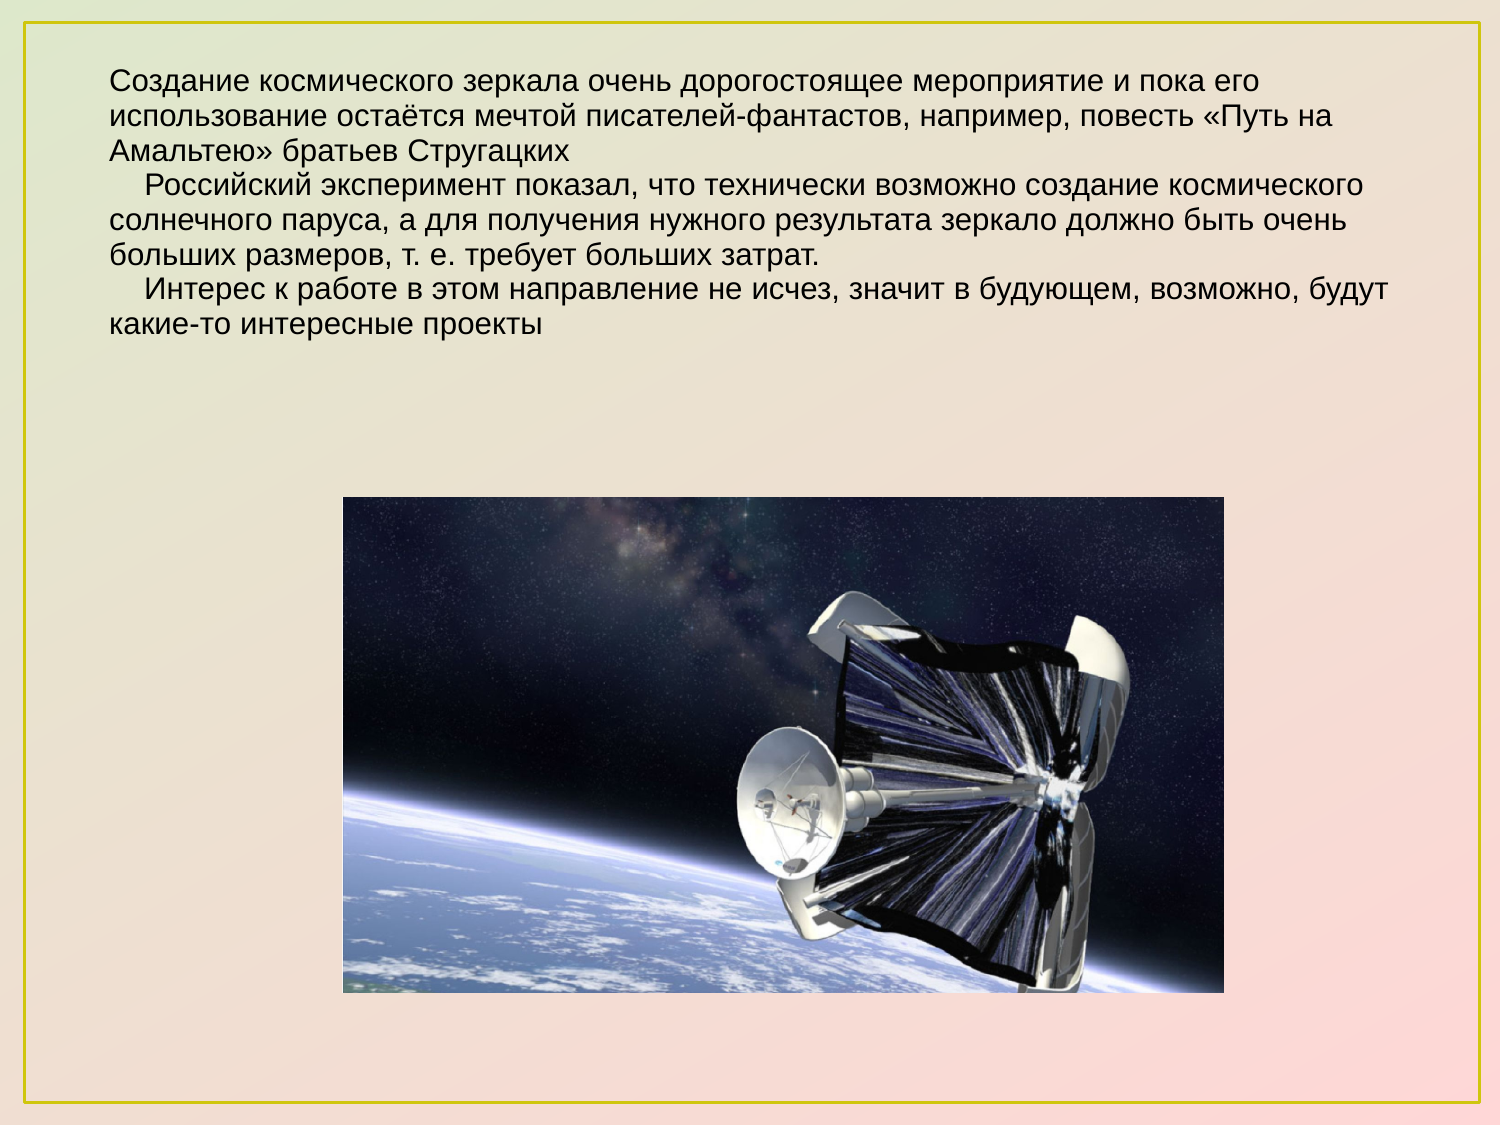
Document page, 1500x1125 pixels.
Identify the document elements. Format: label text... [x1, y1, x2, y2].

picture [342, 497, 1224, 993]
text_box Создание космического зеркала очень дорогостоящее мероприятие и пока его использование остаётся мечтой писателей-фантастов, например, повесть «Путь на Амальтею» братьев Стругацких Российский эксперимент показал, что технически возможно создание космического солнечного паруса, а для получения нужного результата зеркало должно быть очень больших размеров, т. е. требует больших затрат. Интерес к работе в этом направление не исчез, значит в будующем, возможно, будут какие-то интересные проекты [94, 56, 1406, 349]
